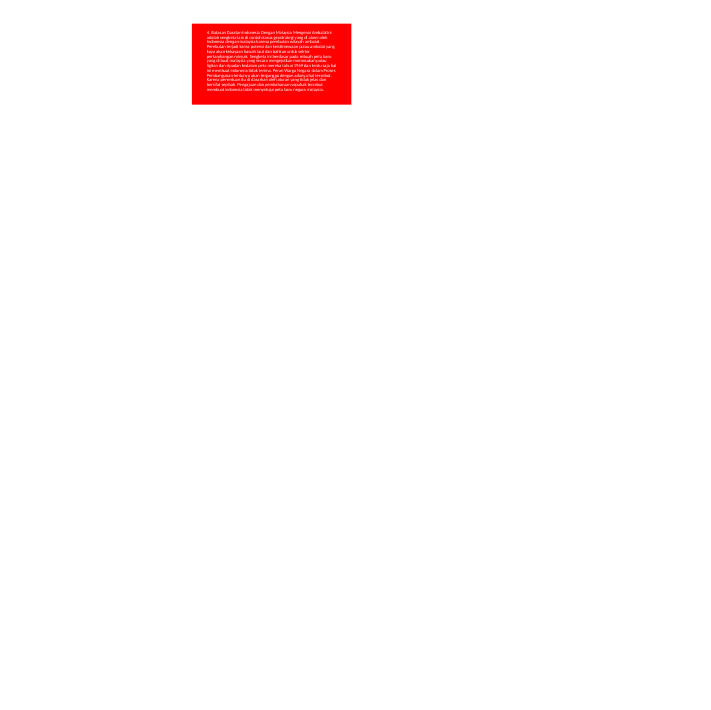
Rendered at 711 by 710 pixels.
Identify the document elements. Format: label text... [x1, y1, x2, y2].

list 4. Batasan Daratan Indonesia Dengan Malaysia Mengenai AmbalatIni adalah sengketa lain di contoh kasus geostrategi yang di alami oleh Indonesia dengan malaysia karena perebutan wilayah ambalat. Perebutan terjadi karea potensi dan keistimewaan pulau ambalat yang kaya akan kekayaan bawah laut dan bahkan untuk sektor pertambangan minyak. Sengketa ini berdasar pada sebuah peta baru yang di buat malaysia yang secara mengejutkan memasukan pulau ligitan dan sipadan kedalam peta mereka tahun 1969 dan tentu saja hal ini membuat indonesia tidak terima. Peran Warga Negara dalam Proses Pembangunan tentunya akan terganggu dengan adanya hal tersebut. Karena penentuan itu di dasarkan oleh aturan yang tidak jelas dan bersifat sepihak. Pengajuan dan pembaharuan sepuhak tersebut membuat indonesia tidak menyetujui peta baru negara malaysia. [0, 0, 711, 710]
